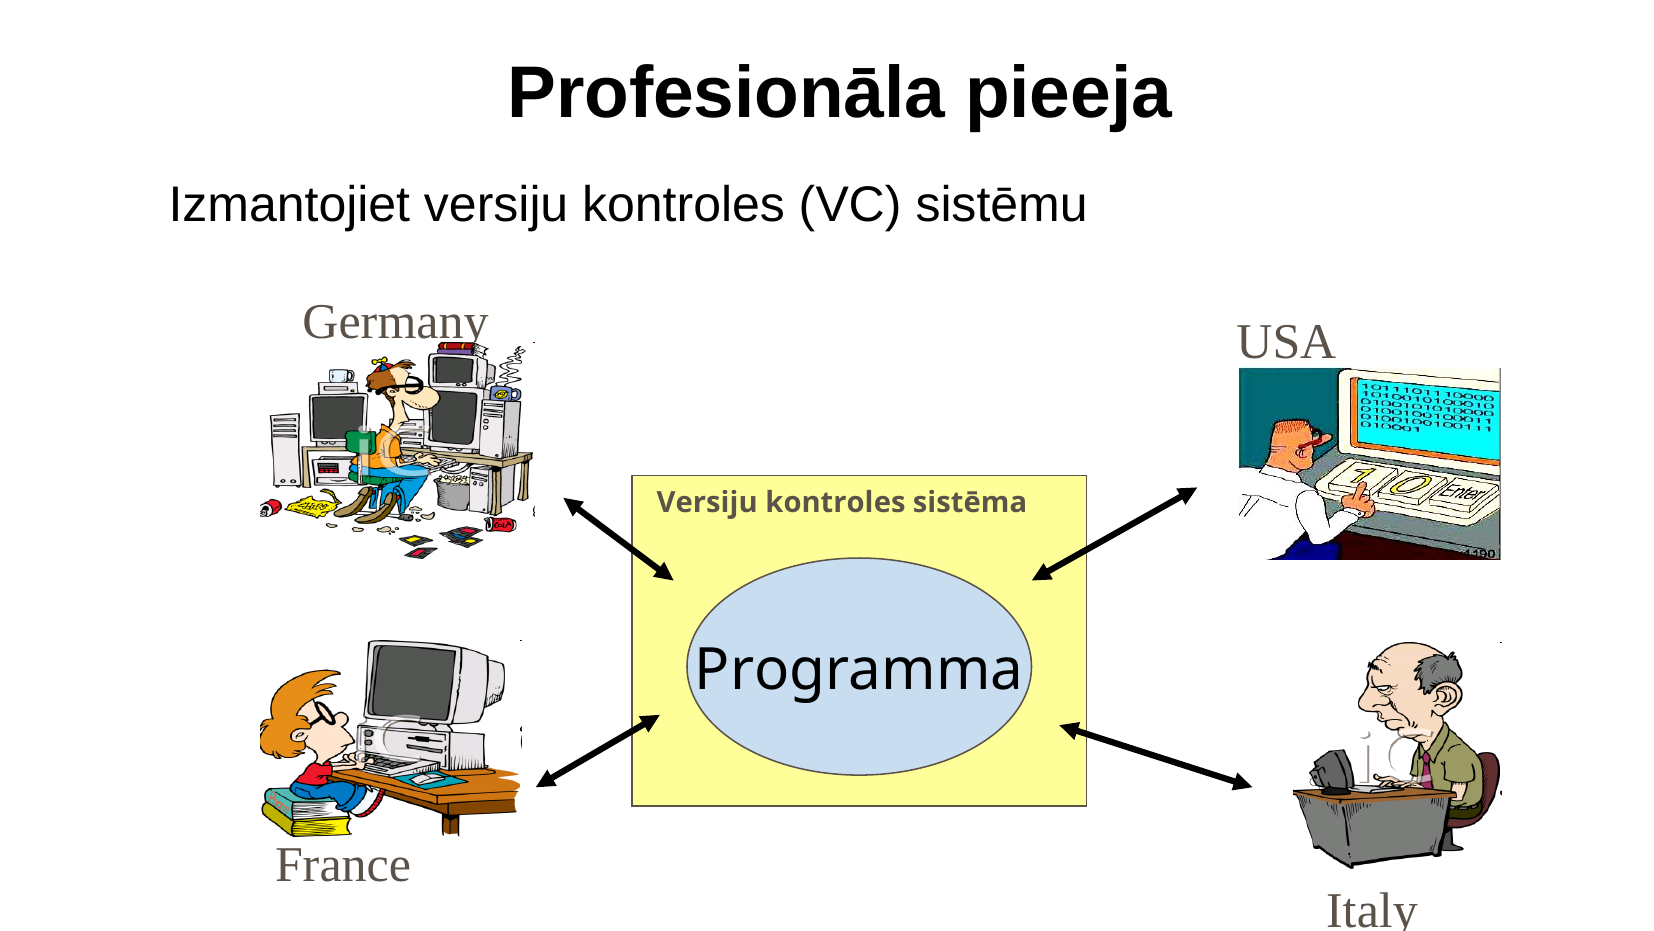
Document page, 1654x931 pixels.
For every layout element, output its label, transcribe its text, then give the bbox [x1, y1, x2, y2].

text_box Germany [287, 280, 504, 342]
text_box Versiju kontroles sistēma [641, 475, 1043, 526]
picture [260, 640, 522, 837]
title Profesionāla pieeja [82, 37, 1571, 147]
text_box [631, 475, 1087, 807]
text_box Programma [686, 558, 1032, 776]
picture [1293, 642, 1502, 869]
text_box Italy [1311, 869, 1433, 931]
picture [1238, 367, 1501, 560]
text_box France [260, 837, 427, 900]
list Izmantojiet versiju kontroles (VC) sistēmu [82, 168, 1538, 889]
picture [260, 342, 535, 559]
text_box USA [1221, 301, 1352, 377]
